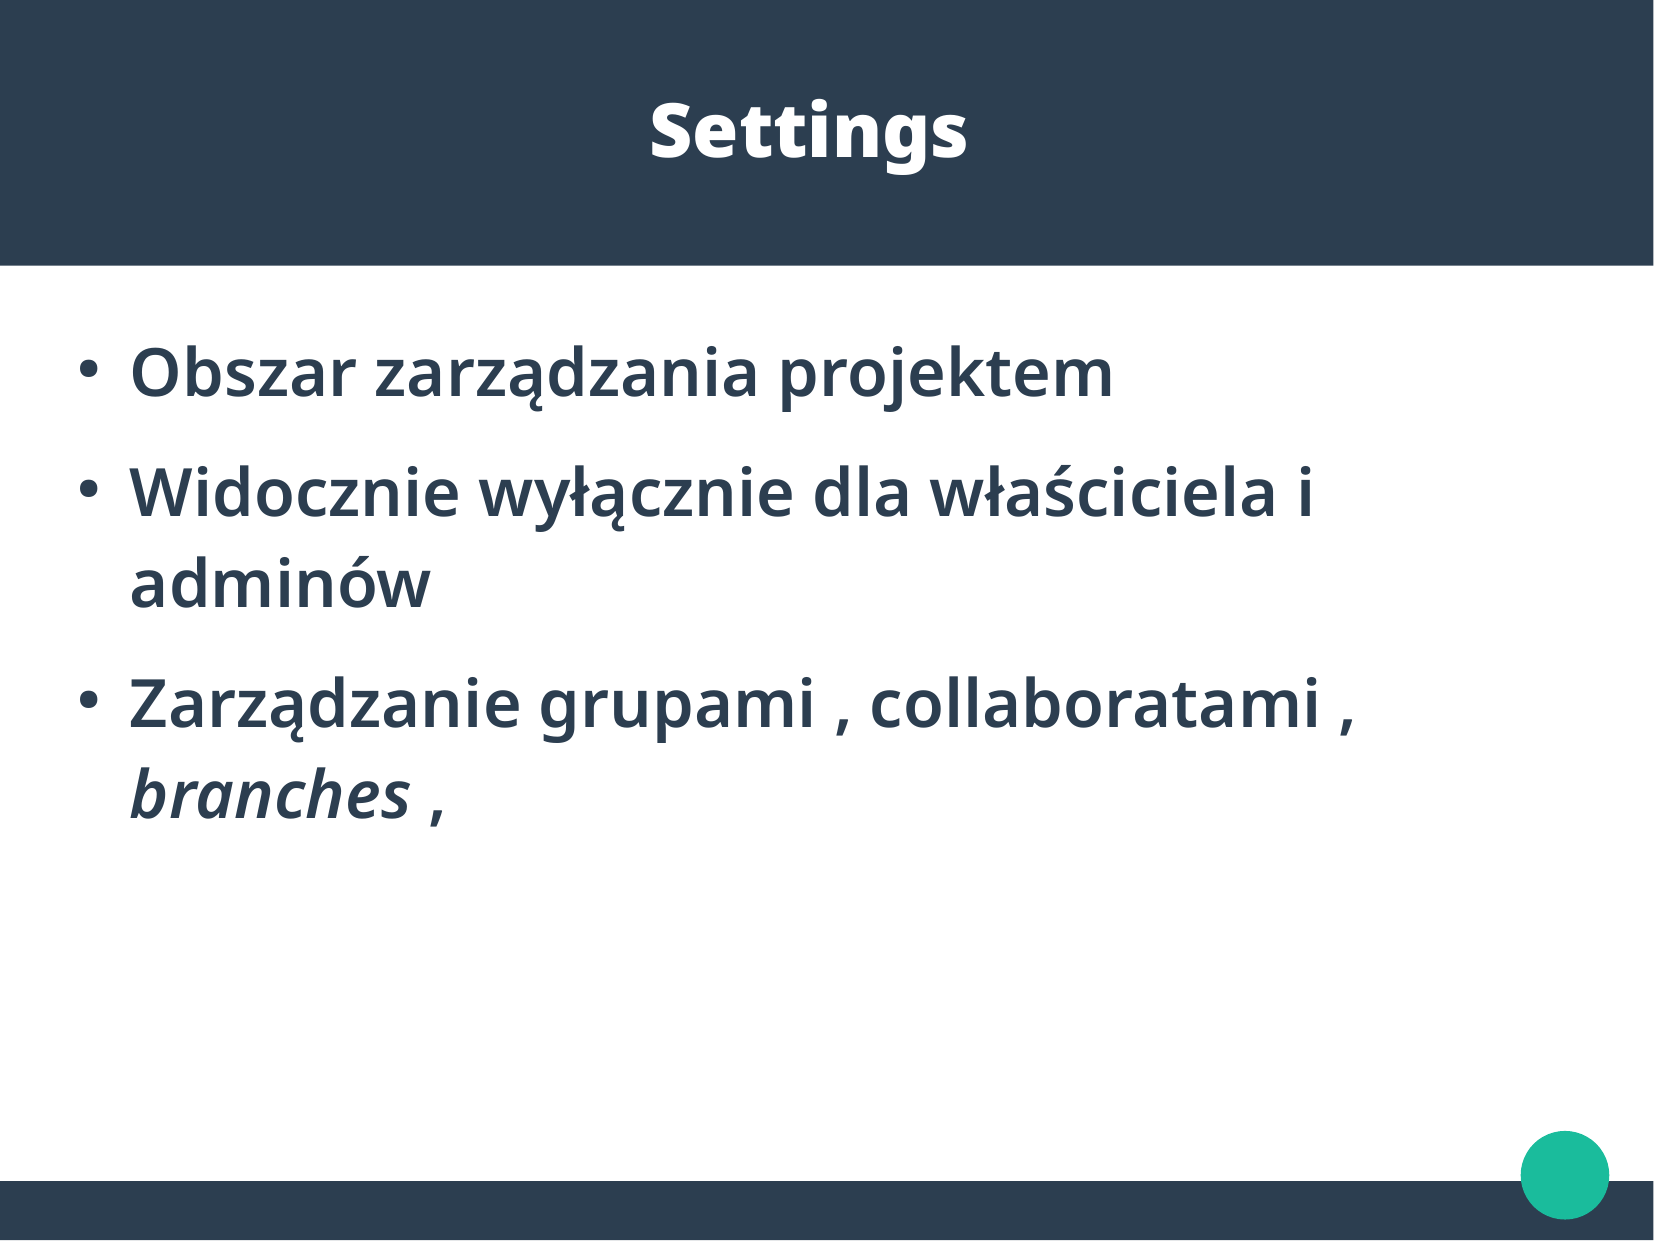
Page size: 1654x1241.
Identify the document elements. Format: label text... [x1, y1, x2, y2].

title Settings [59, 49, 1595, 207]
list Obszar zarządzania projektem Widocznie wyłącznie dla właściciela i adminów Zarządzanie grupami , collaboratami , branches , [59, 324, 1595, 1152]
